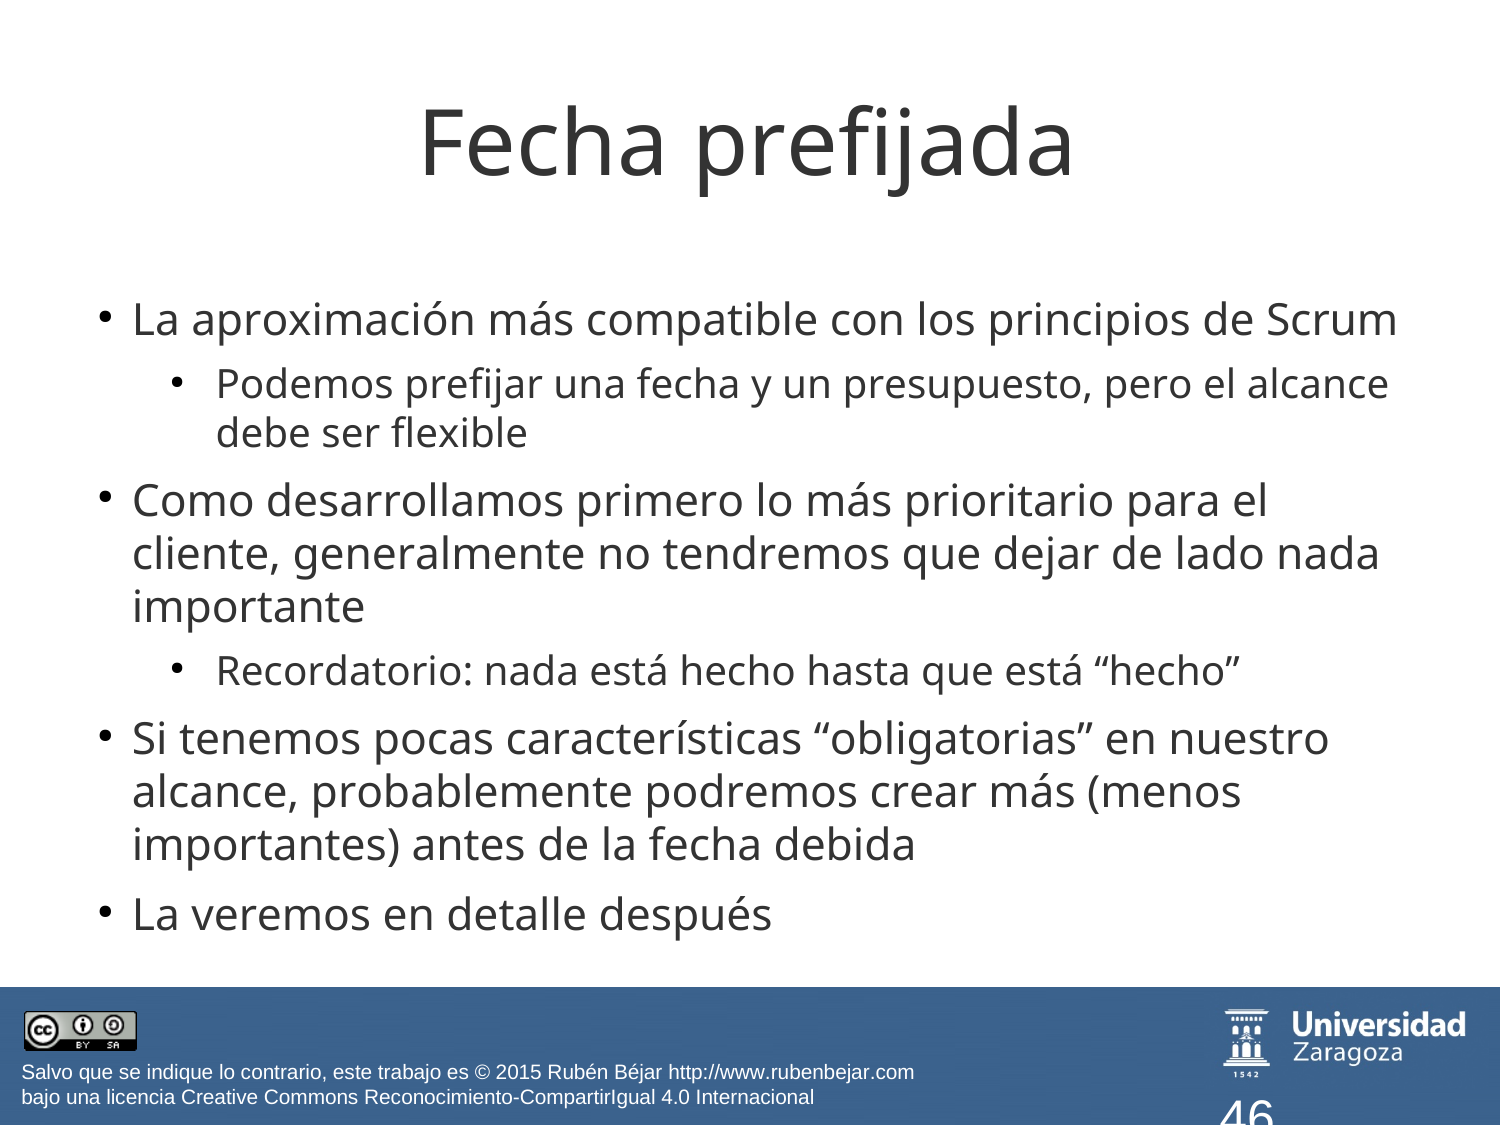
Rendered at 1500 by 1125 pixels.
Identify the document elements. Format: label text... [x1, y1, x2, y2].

picture [1254, 1116, 1268, 1125]
picture [0, 987, 1500, 1125]
picture [1224, 1107, 1236, 1124]
title Fecha prefijada [74, 21, 1420, 257]
list La aproximación más compatible con los principios de Scrum Podemos prefijar una fecha y un presupuesto, pero el alcance debe ser flexible Como desarrollamos primero lo más prioritario para el cliente, generalmente no tendremos que dejar de lado nada importante Recordatorio: nada está hecho hasta que está “hecho” Si tenemos pocas características “obligatorias” en nuestro alcance, probablemente podremos crear más (menos importantes) antes de la fecha debida La veremos en detalle después [82, 283, 1418, 957]
